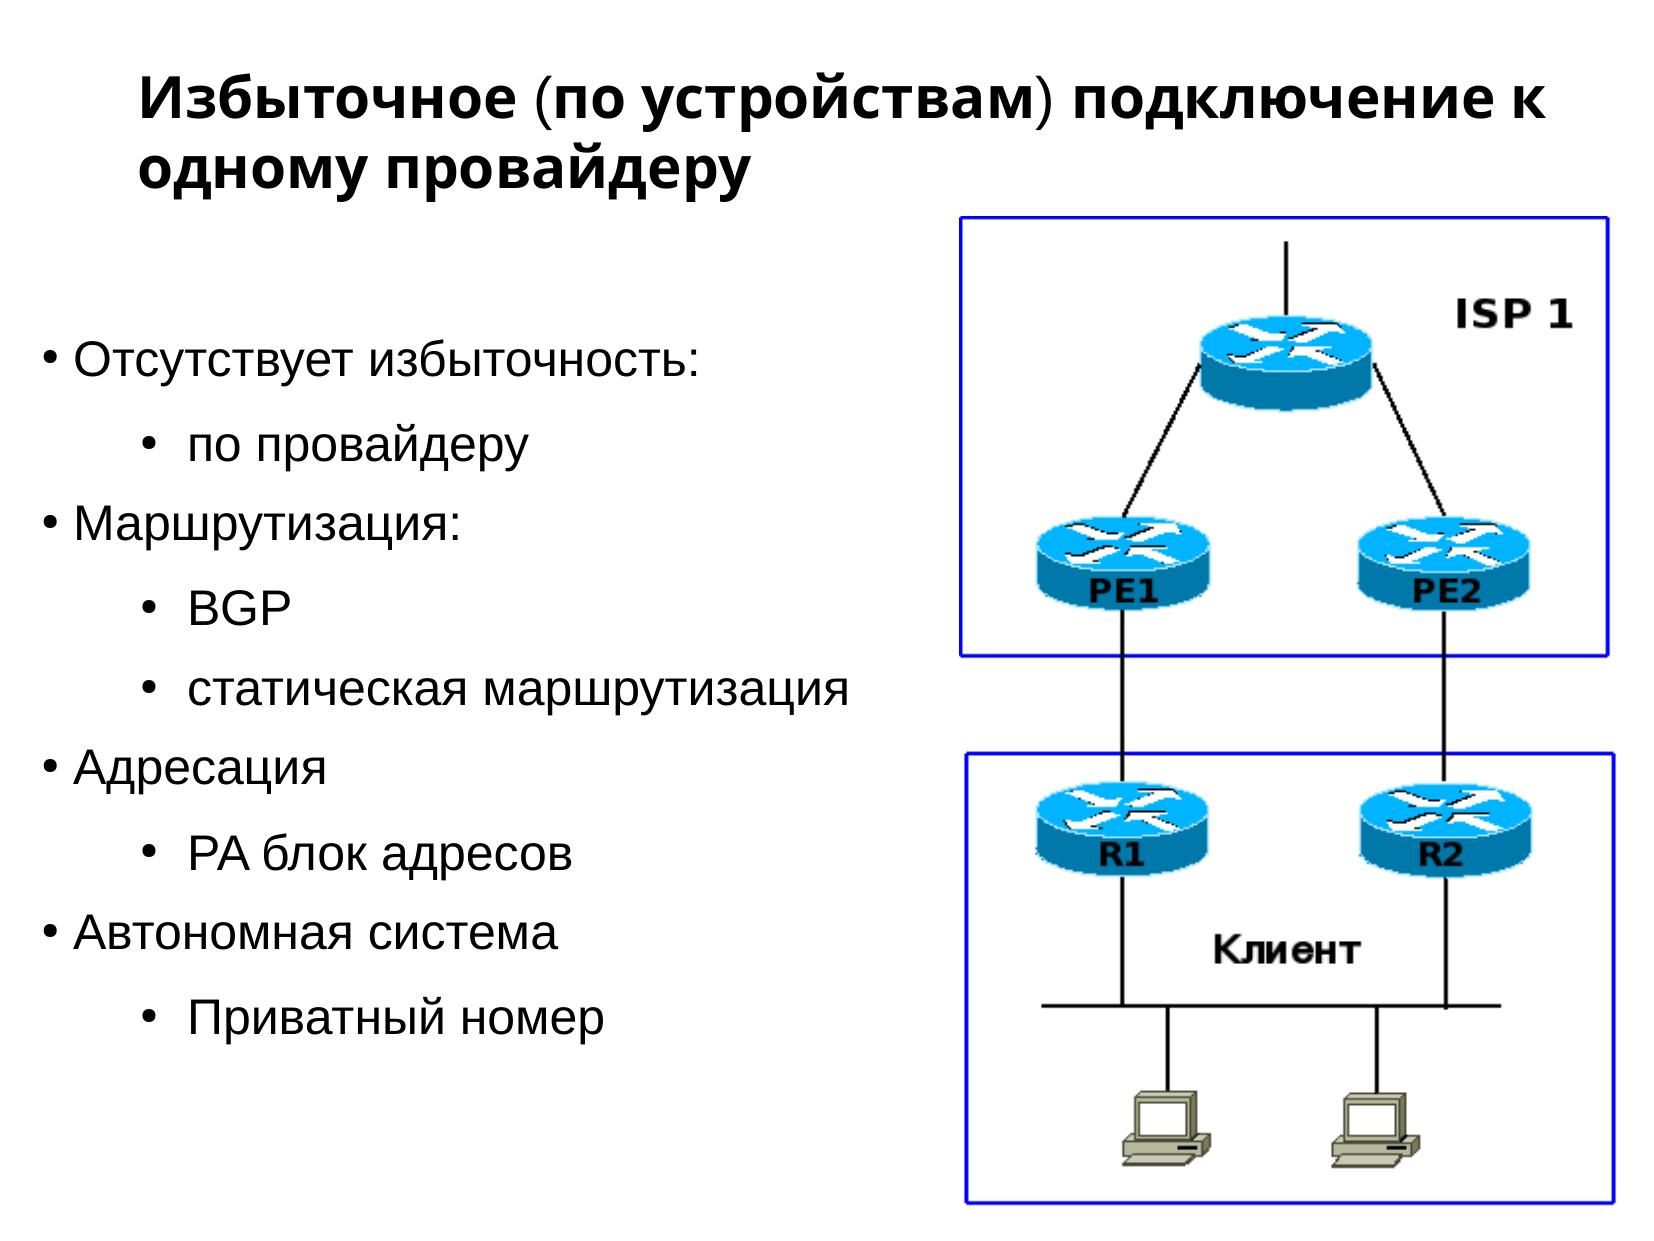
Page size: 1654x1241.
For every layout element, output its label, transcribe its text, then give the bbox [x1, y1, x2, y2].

text_box Избыточное (по устройствам) подключение к одному провайдеру [123, 41, 1597, 207]
list Отсутствует избыточность: по провайдеру Маршрутизация: BGP статическая маршрутизация Адресация PA блок адресов Автономная система Приватный номер [41, 330, 1034, 1046]
picture [959, 216, 1620, 1209]
